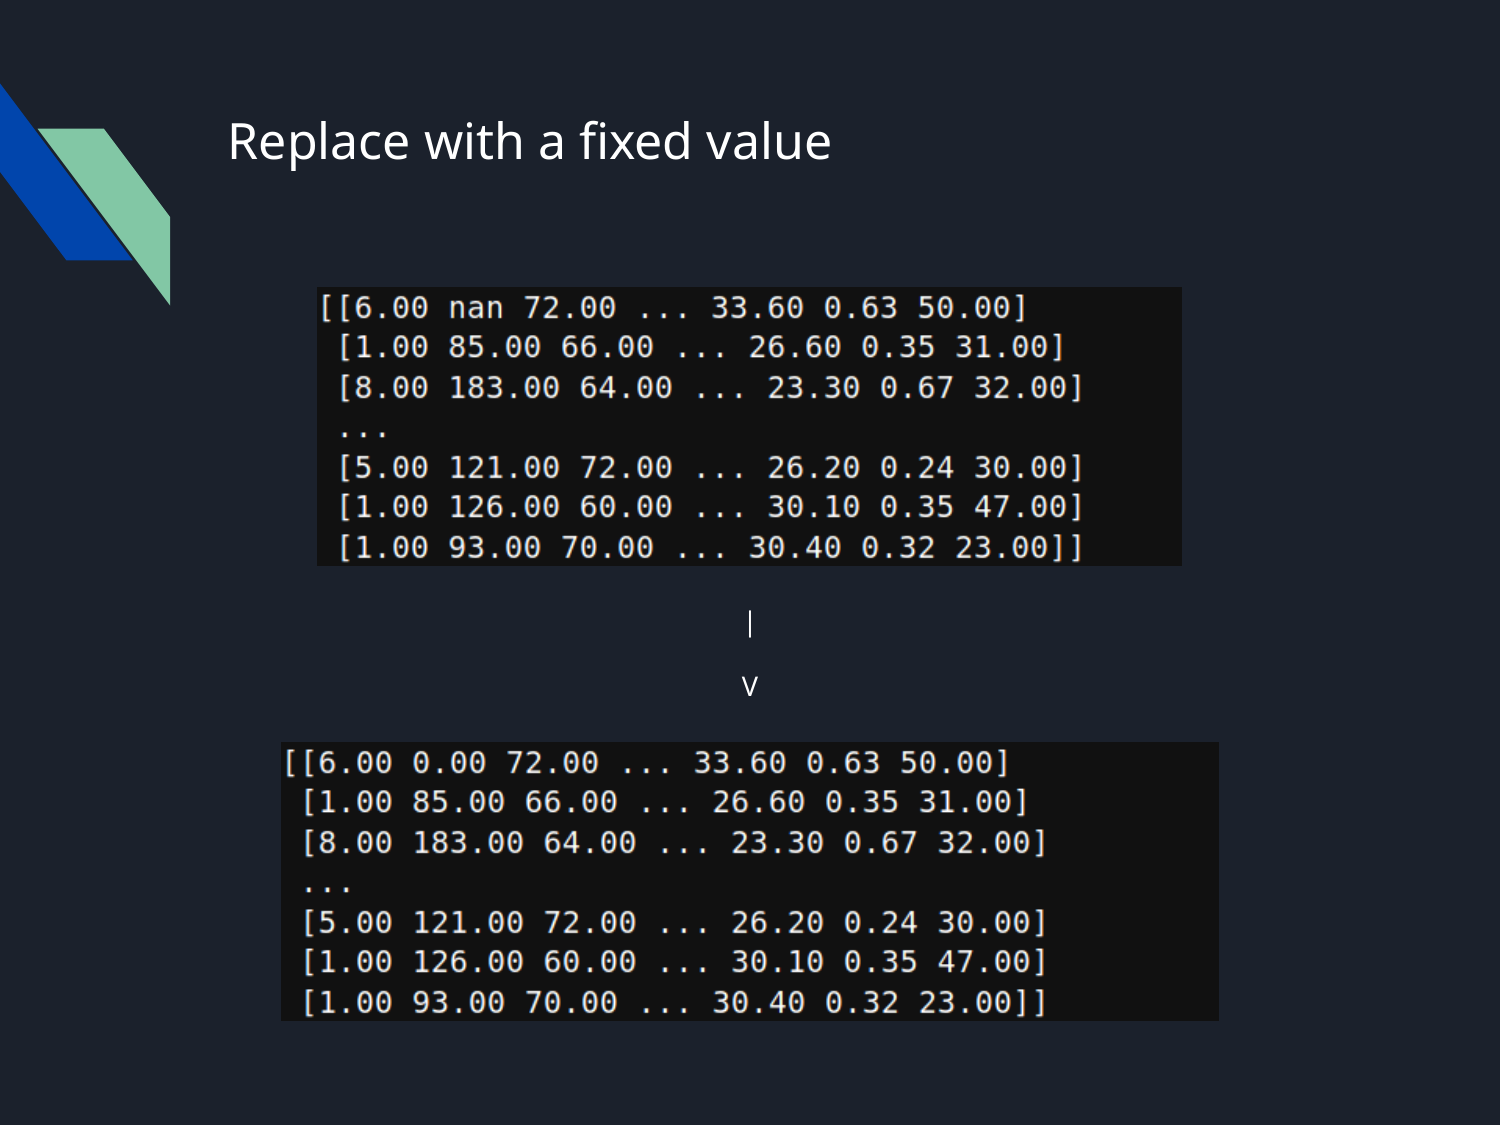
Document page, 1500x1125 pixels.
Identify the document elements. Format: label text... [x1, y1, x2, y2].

title Replace with a fixed value [212, 86, 1368, 236]
picture [317, 287, 1182, 566]
list | V [712, 588, 788, 719]
picture [281, 742, 1219, 1021]
